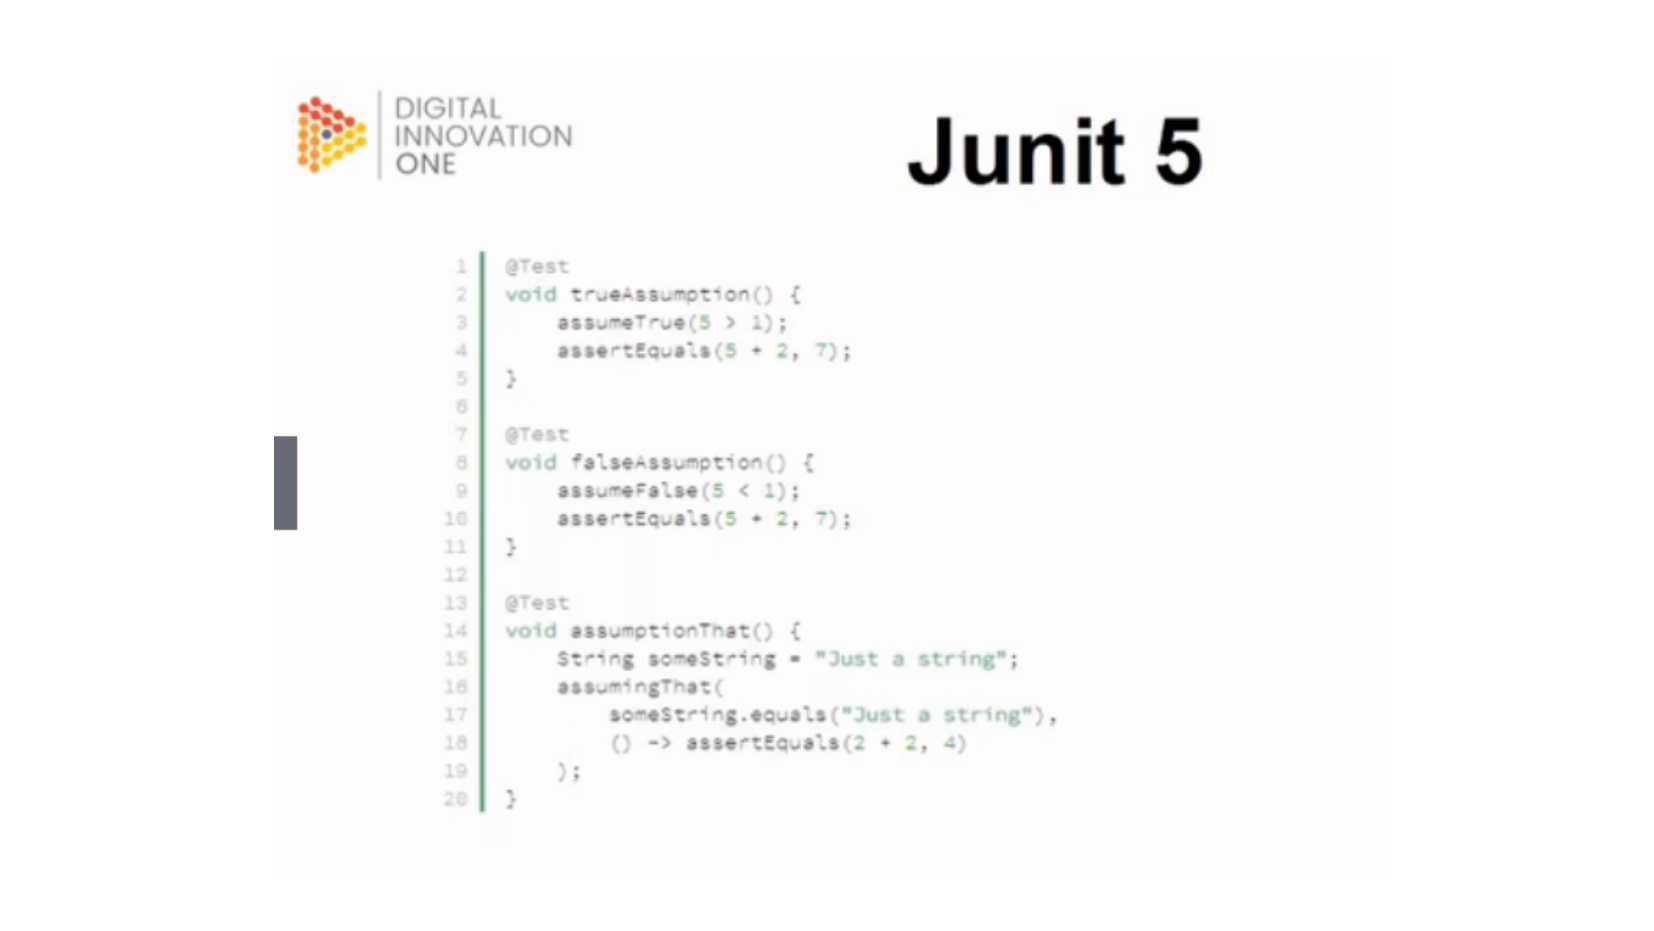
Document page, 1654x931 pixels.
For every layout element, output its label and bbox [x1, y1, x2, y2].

picture [274, 58, 1392, 879]
